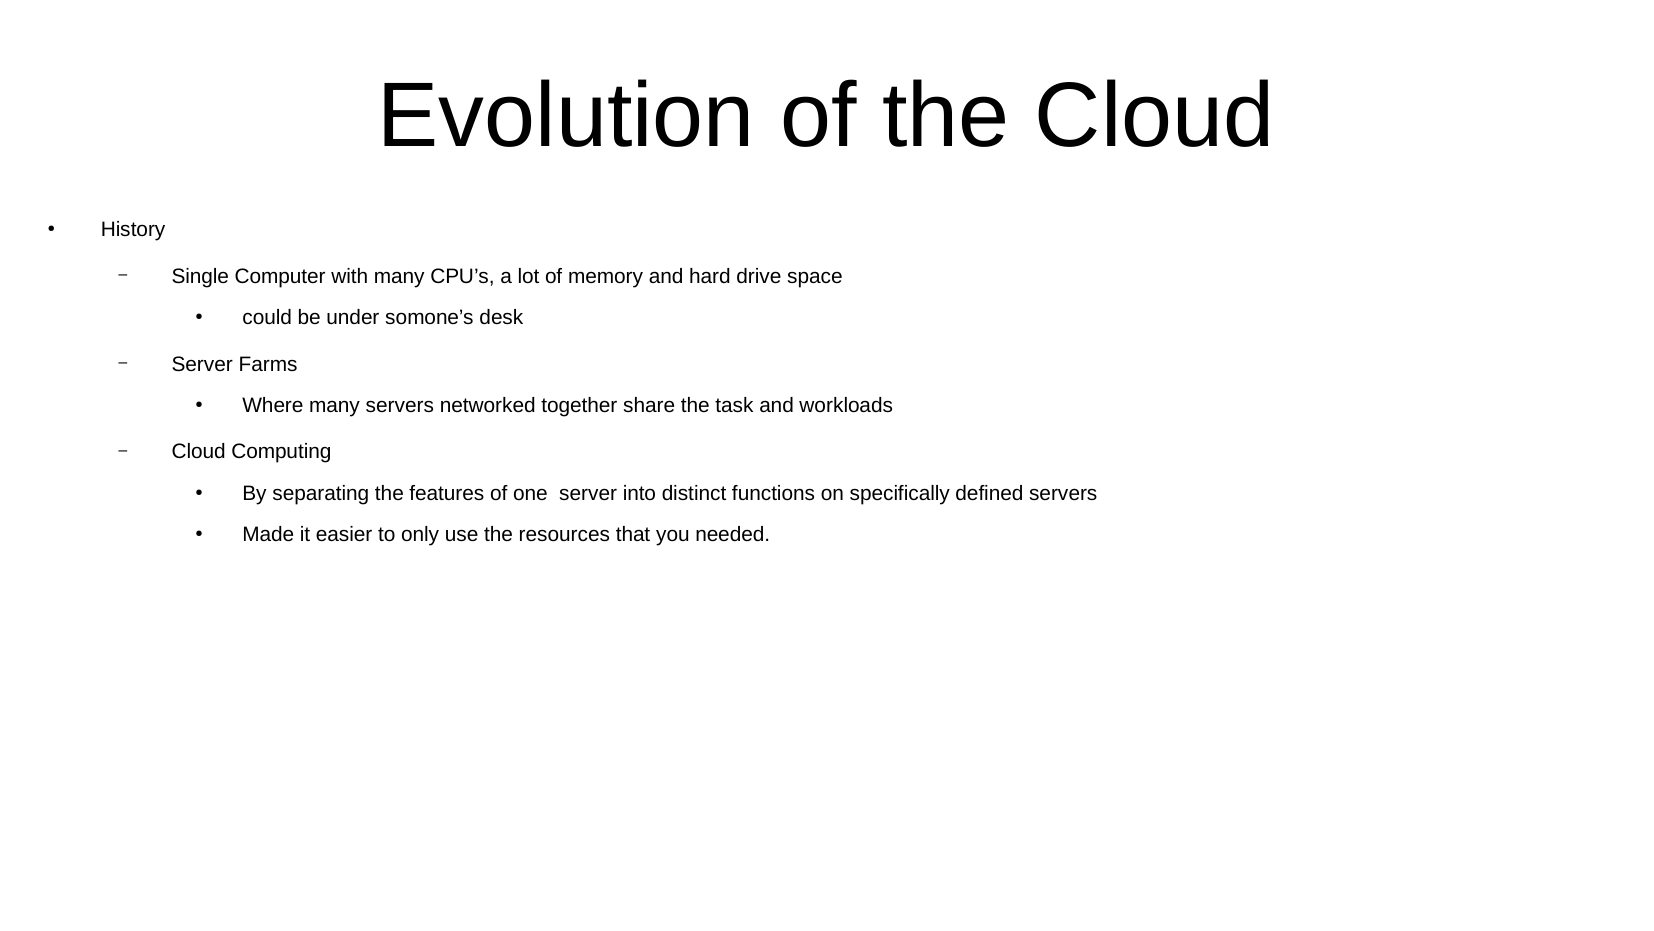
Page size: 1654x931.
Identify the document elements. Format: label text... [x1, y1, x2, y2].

title Evolution of the Cloud [82, 37, 1571, 193]
list History Single Computer with many CPU’s, a lot of memory and hard drive space could be under somone’s desk Server Farms Where many servers networked together share the task and workloads Cloud Computing By separating the features of one server into distinct functions on specifically defined servers Made it easier to only use the resources that you needed. [30, 217, 1571, 901]
